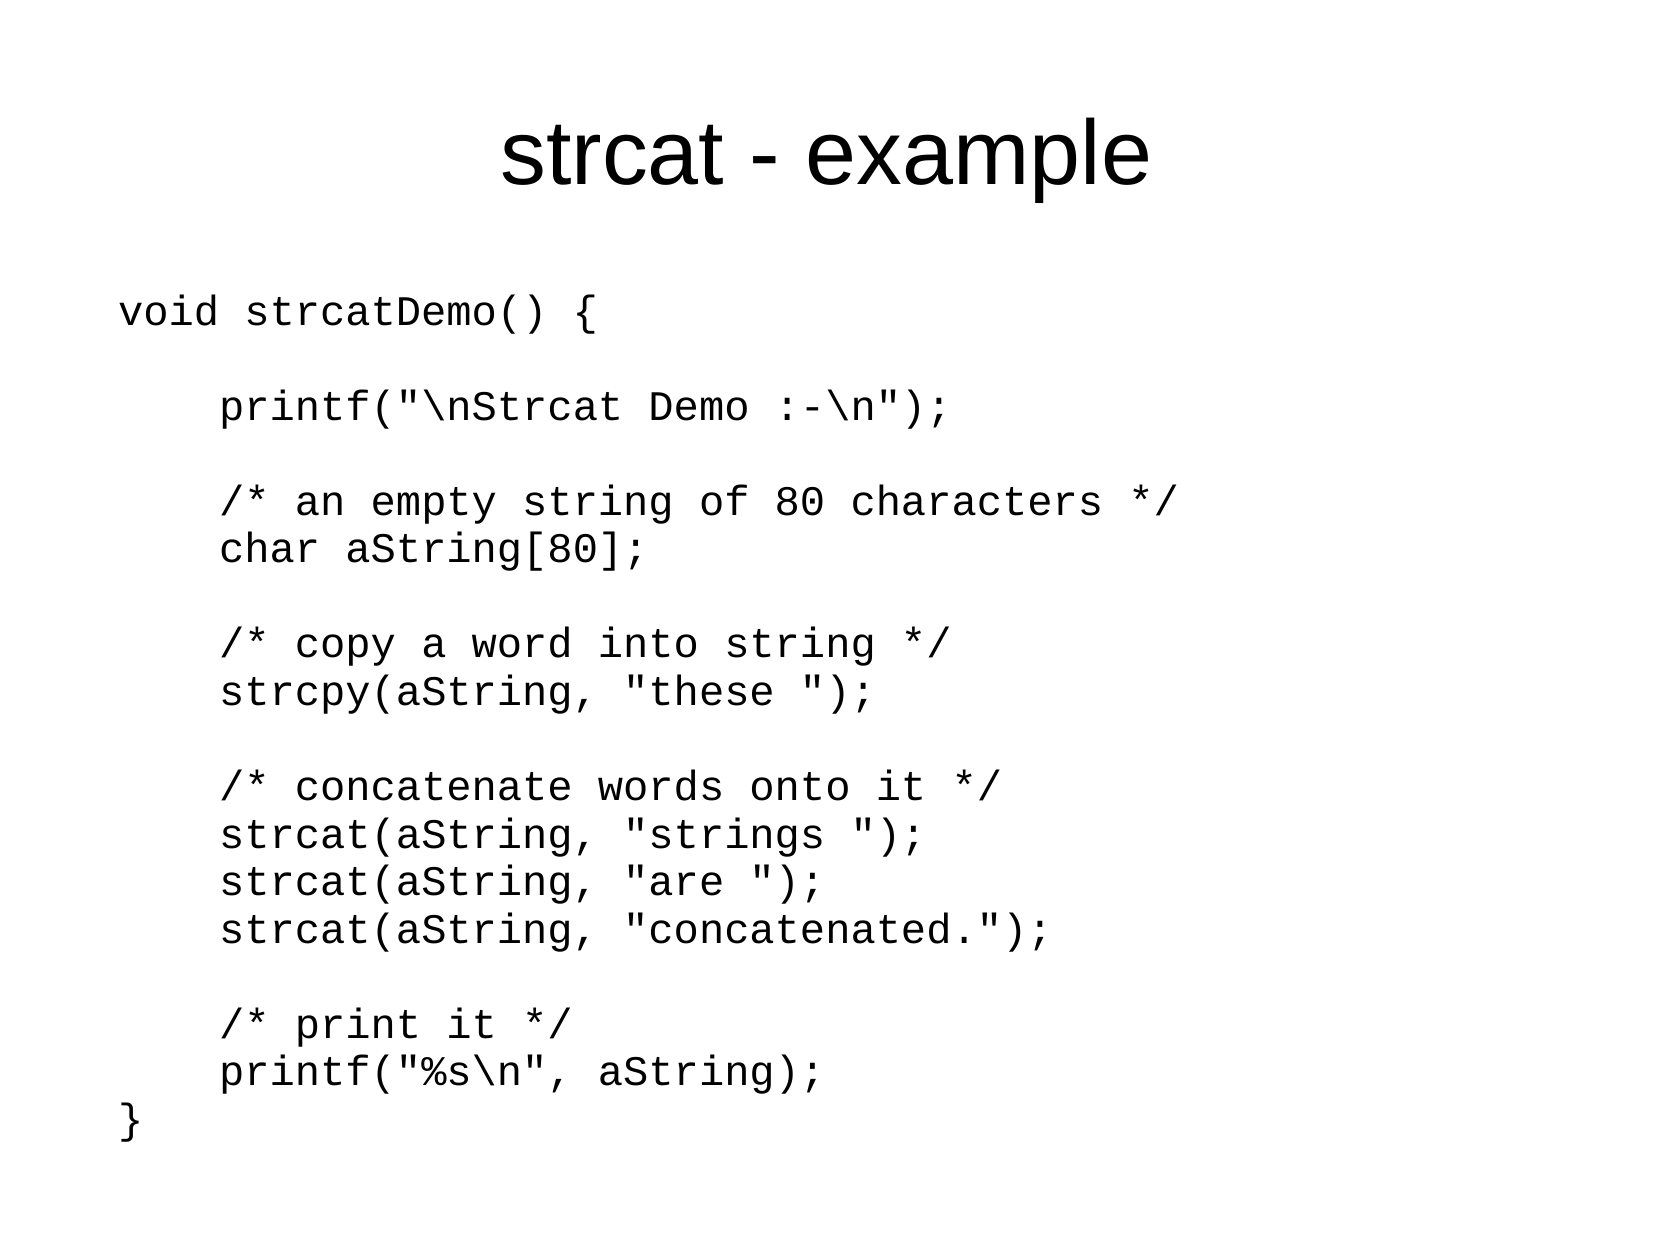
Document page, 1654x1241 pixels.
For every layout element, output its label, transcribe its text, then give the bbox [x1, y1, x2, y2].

title strcat - example [82, 49, 1571, 257]
subtitle void strcatDemo() { printf("\nStrcat Demo :-\n"); /* an empty string of 80 characters */ char aString[80]; /* copy a word into string */ strcpy(aString, "these "); /* concatenate words onto it */ strcat(aString, "strings "); strcat(aString, "are "); strcat(aString, "concatenated."); /* print it */ printf("%s\n", aString); } [118, 290, 1538, 1158]
